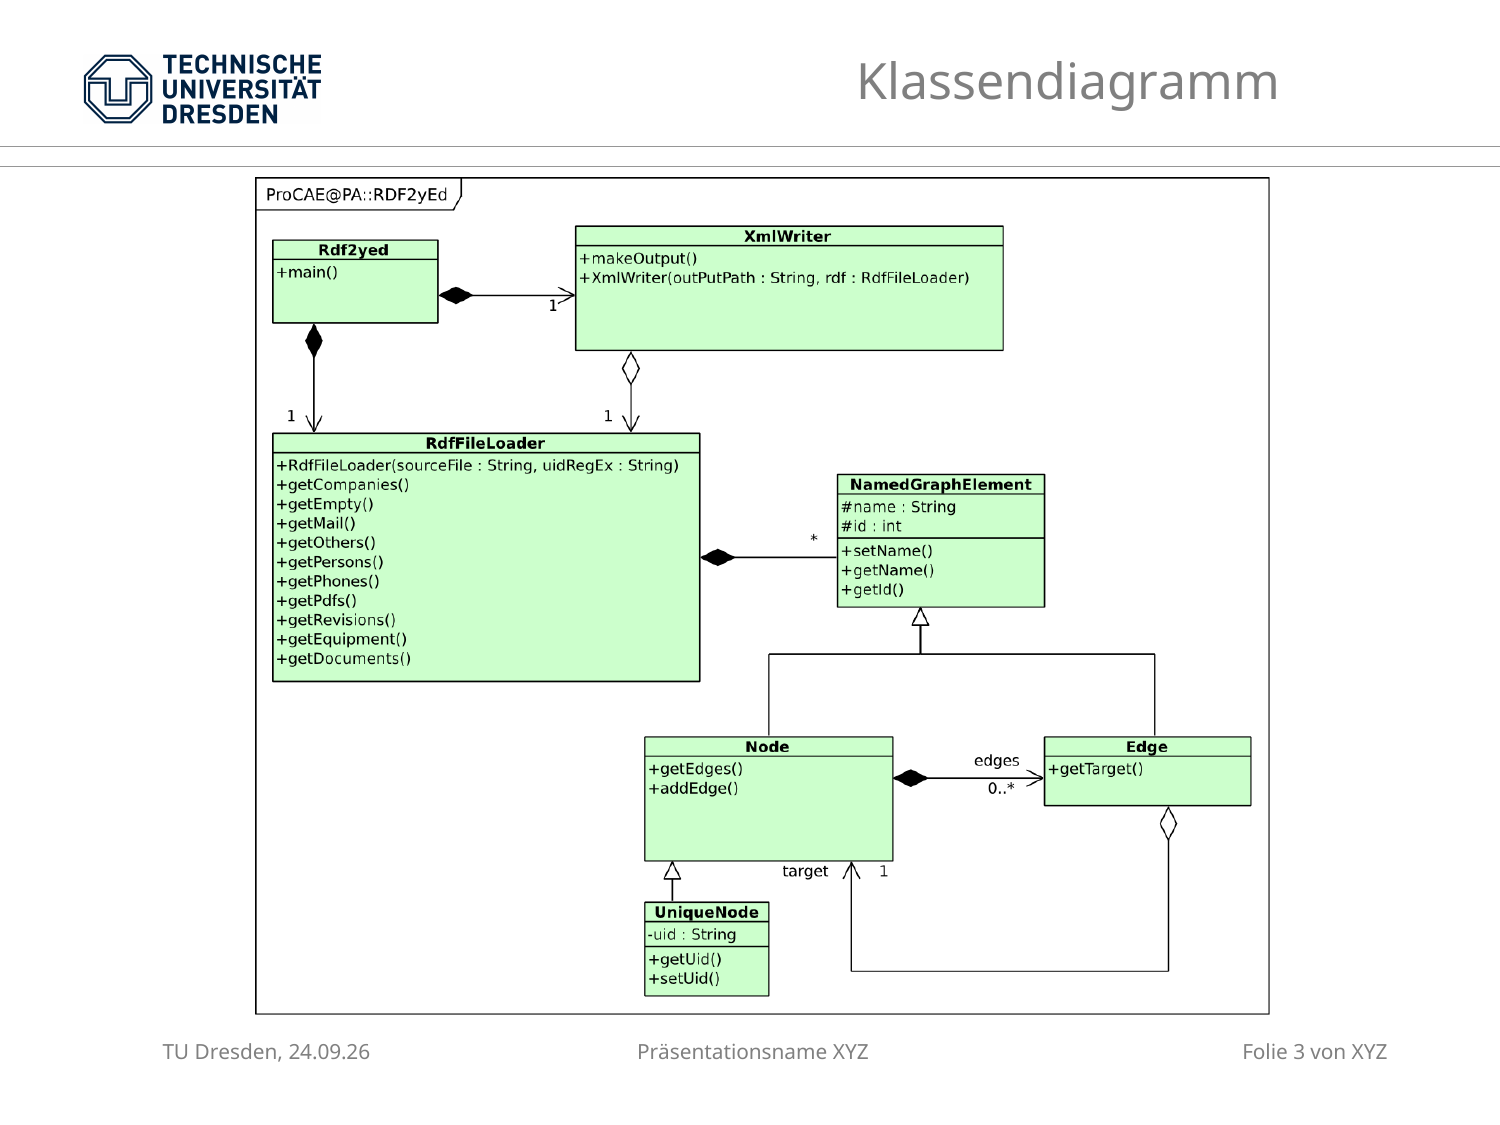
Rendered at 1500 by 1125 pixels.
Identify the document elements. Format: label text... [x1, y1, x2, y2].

picture [255, 177, 1270, 1015]
picture [83, 54, 321, 124]
title Klassendiagramm [856, 12, 1500, 148]
